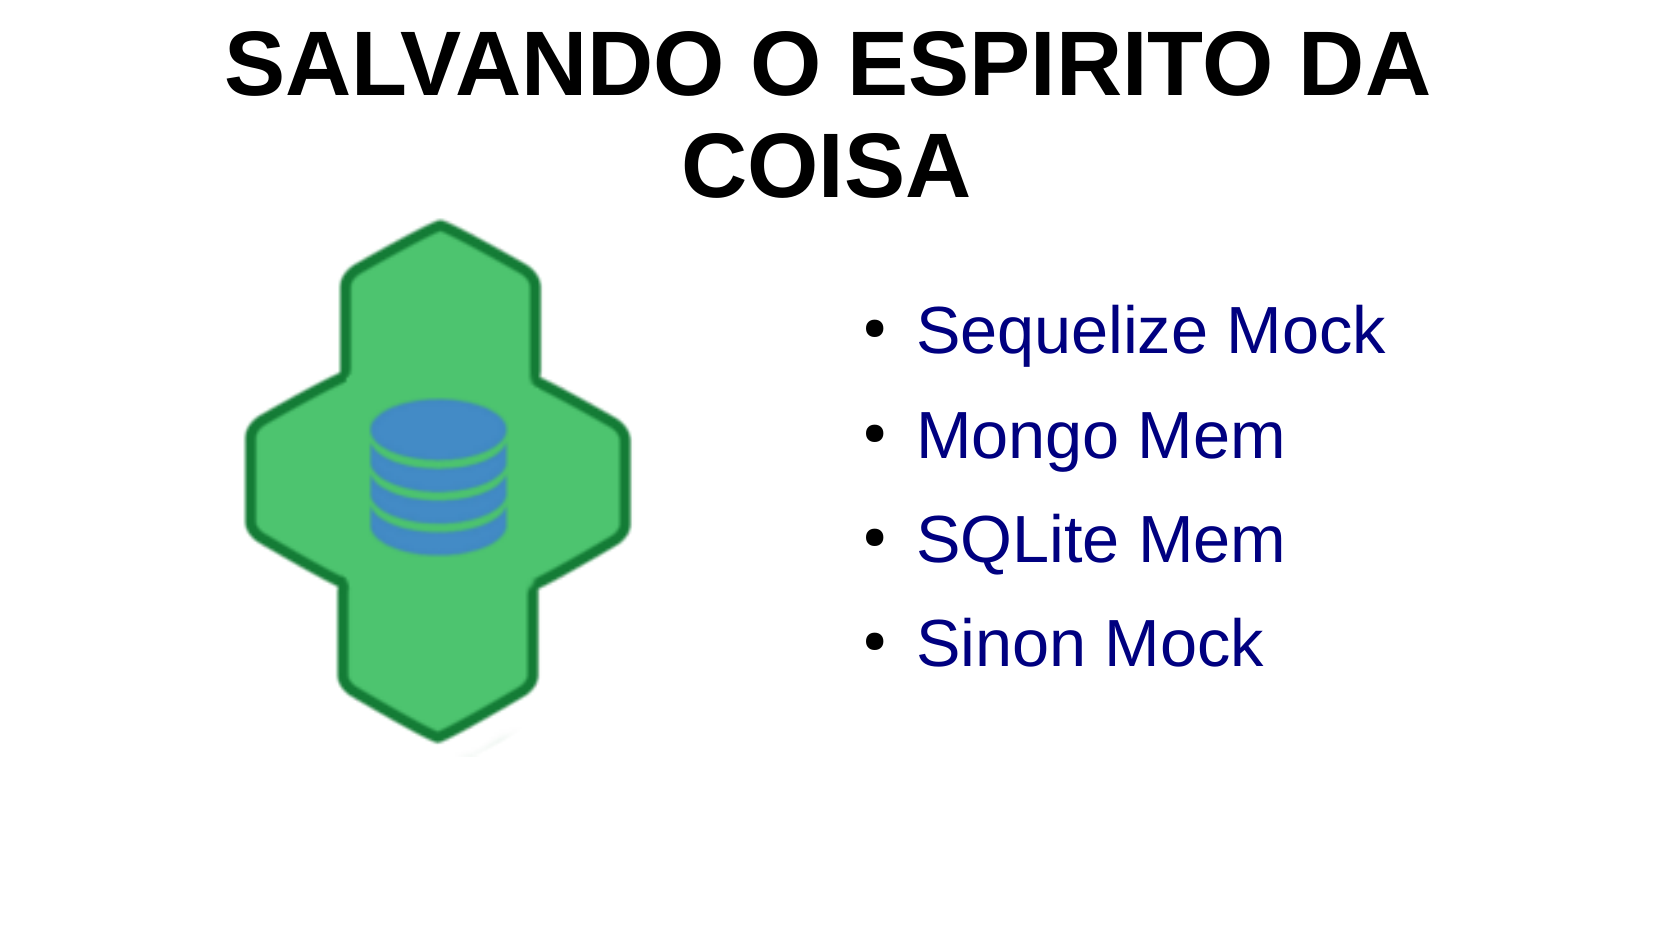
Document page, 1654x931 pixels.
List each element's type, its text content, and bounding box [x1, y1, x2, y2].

title SALVANDO O ESPIRITO DA COISA [82, 12, 1571, 218]
list Sequelize Mock Mongo Mem SQLite Mem Sinon Mock [845, 217, 1572, 758]
picture [237, 217, 655, 758]
